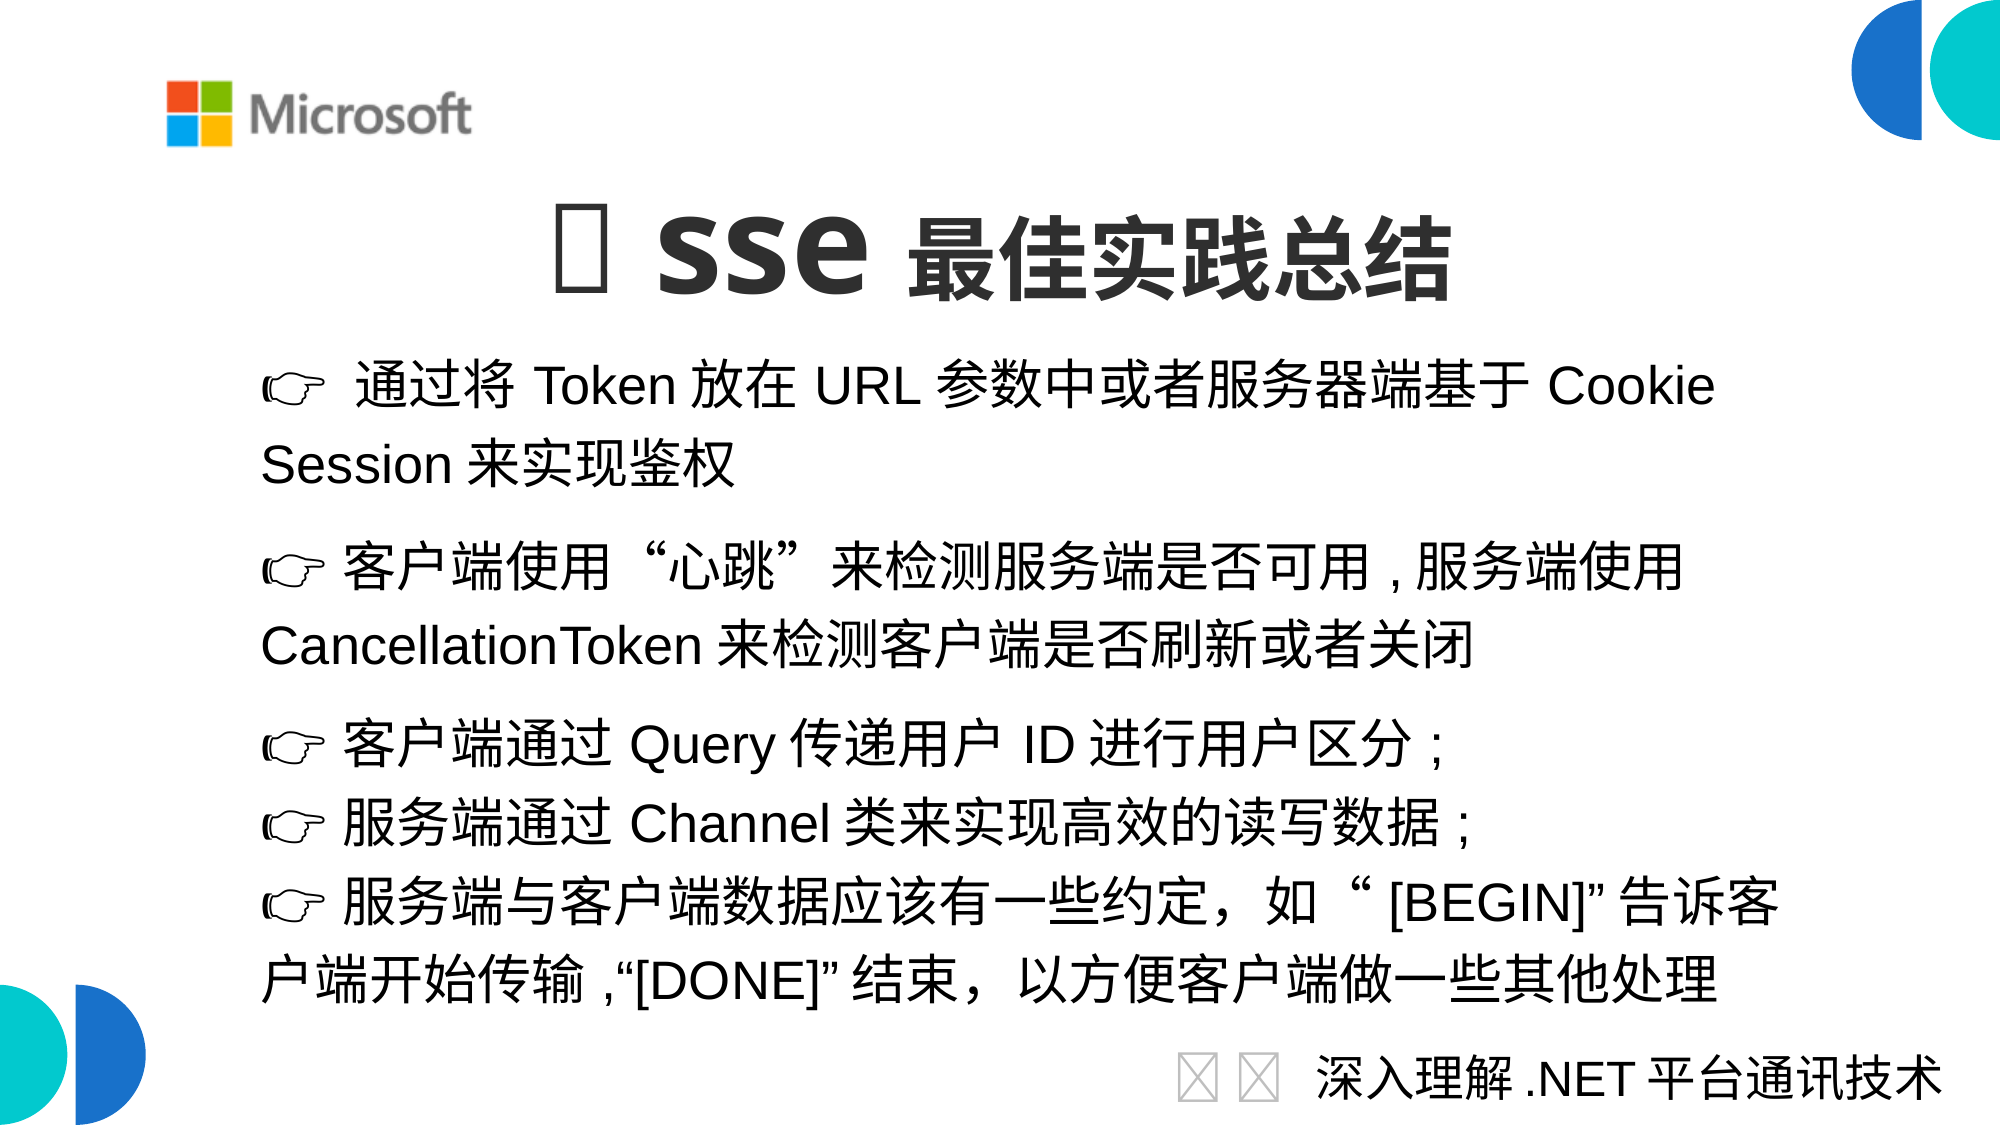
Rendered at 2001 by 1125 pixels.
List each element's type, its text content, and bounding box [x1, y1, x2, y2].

subtitle 🚀 🚀 深入理解.NET平台通讯技术 [1173, 1046, 1952, 1107]
text_box [1702, 6, 2001, 160]
title 🚀 sse最佳实践总结 [138, 145, 1862, 332]
picture [85, 41, 552, 189]
text_box 👉 通过将Token放在URL参数中或者服务器端基于Cookie Session来实现鉴权 👉客户端使用“心跳”来检测服务端是否可用,服务端使用 CancellationToken来检测客户端是否刷新或者关闭 👉客户端通过Query传递用户ID进行用户区分; 👉服务端通过Channel类来实现高效的读写数据; 👉服务端与客户端数据应该有一些约定，如“[BEGIN]”告诉客户端开始传输,“[DONE]”结束，以方便客户端做一些其他处理 [245, 334, 1840, 1057]
